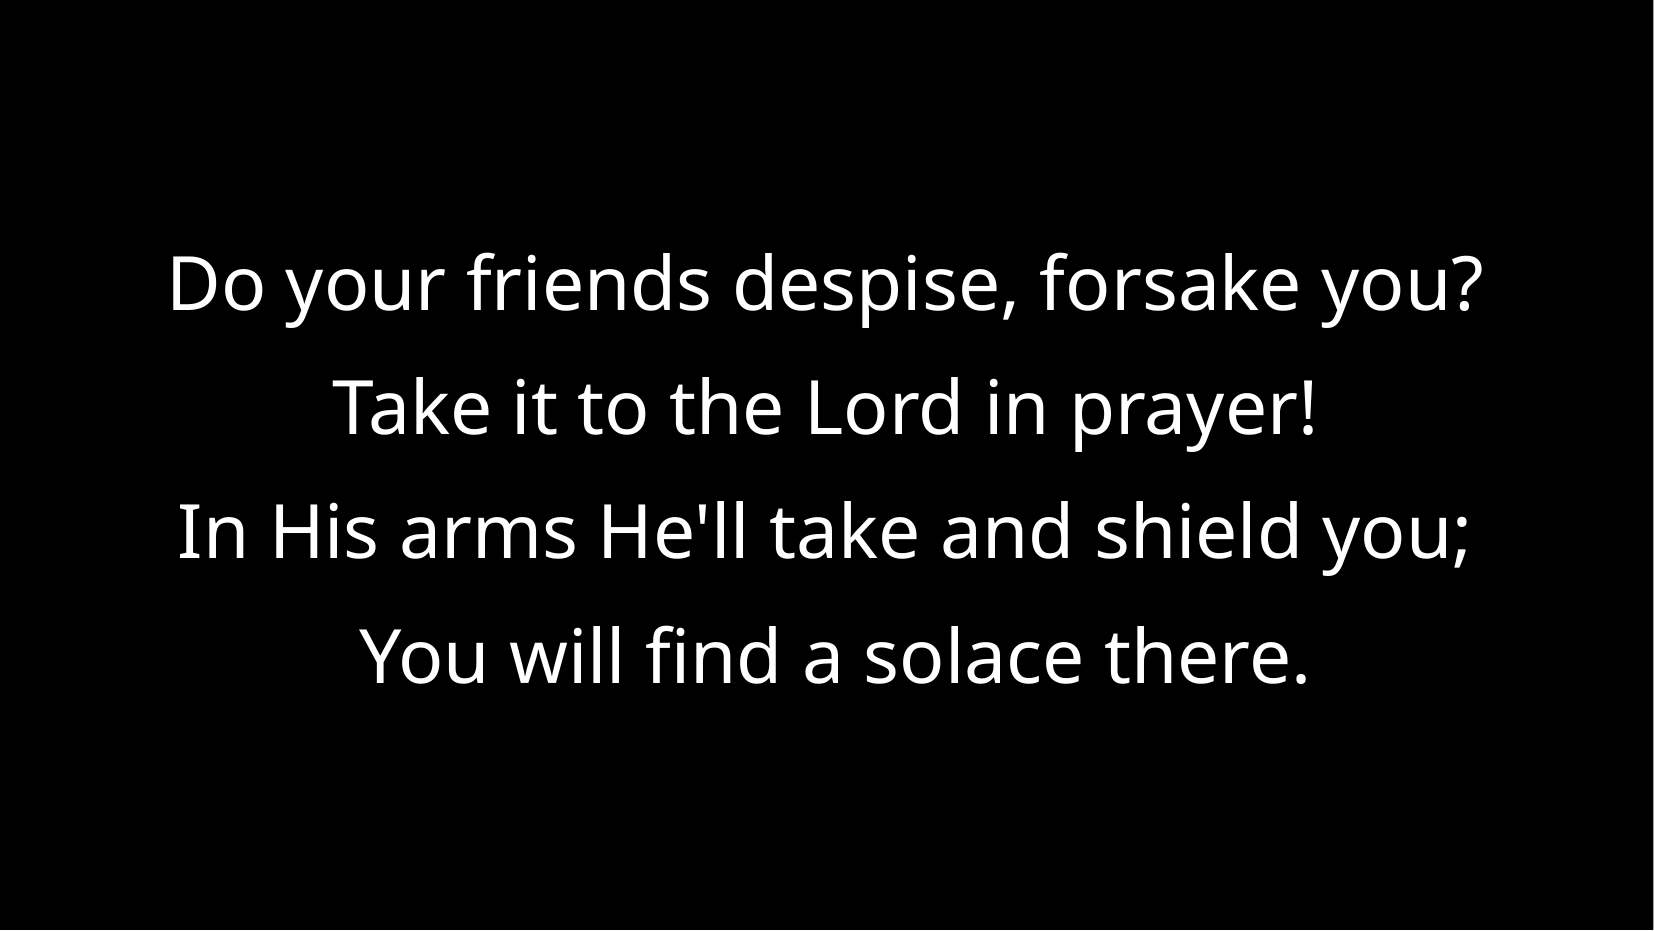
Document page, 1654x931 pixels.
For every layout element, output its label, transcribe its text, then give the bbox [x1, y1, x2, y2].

list Do your friends despise, forsake you? Take it to the Lord in prayer! In His arms He'll take and shield you; You will find a solace there. [0, 230, 1654, 922]
